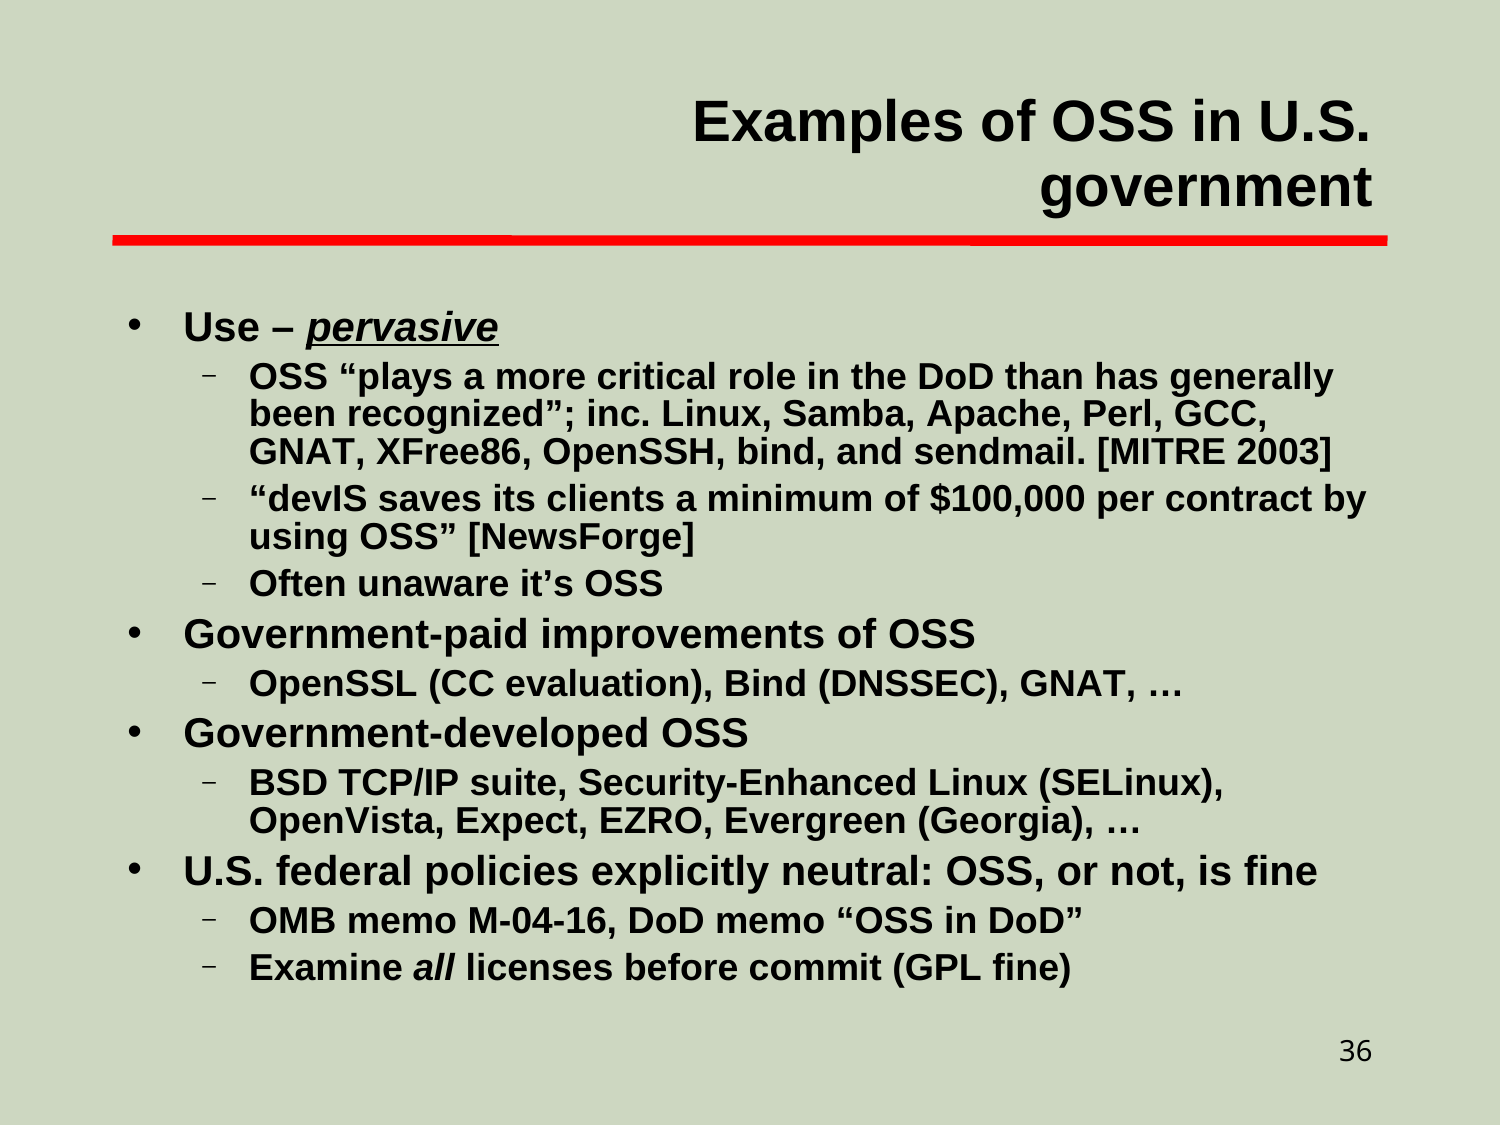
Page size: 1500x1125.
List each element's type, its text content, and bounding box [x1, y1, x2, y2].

list Use – pervasive OSS “plays a more critical role in the DoD than has generally been recognized”; inc. Linux, Samba, Apache, Perl, GCC, GNAT, XFree86, OpenSSH, bind, and sendmail. [MITRE 2003] “devIS saves its clients a minimum of $100,000 per contract by using OSS” [NewsForge] Often unaware it’s OSS Government-paid improvements of OSS OpenSSL (CC evaluation), Bind (DNSSEC), GNAT, … Government-developed OSS BSD TCP/IP suite, Security-Enhanced Linux (SELinux), OpenVista, Expect, EZRO, Evergreen (Georgia), … U.S. federal policies explicitly neutral: OSS, or not, is fine OMB memo M-04-16, DoD memo “OSS in DoD” Examine all licenses before commit (GPL fine) [112, 299, 1388, 1092]
title Examples of OSS in U.S. government [337, 81, 1388, 228]
